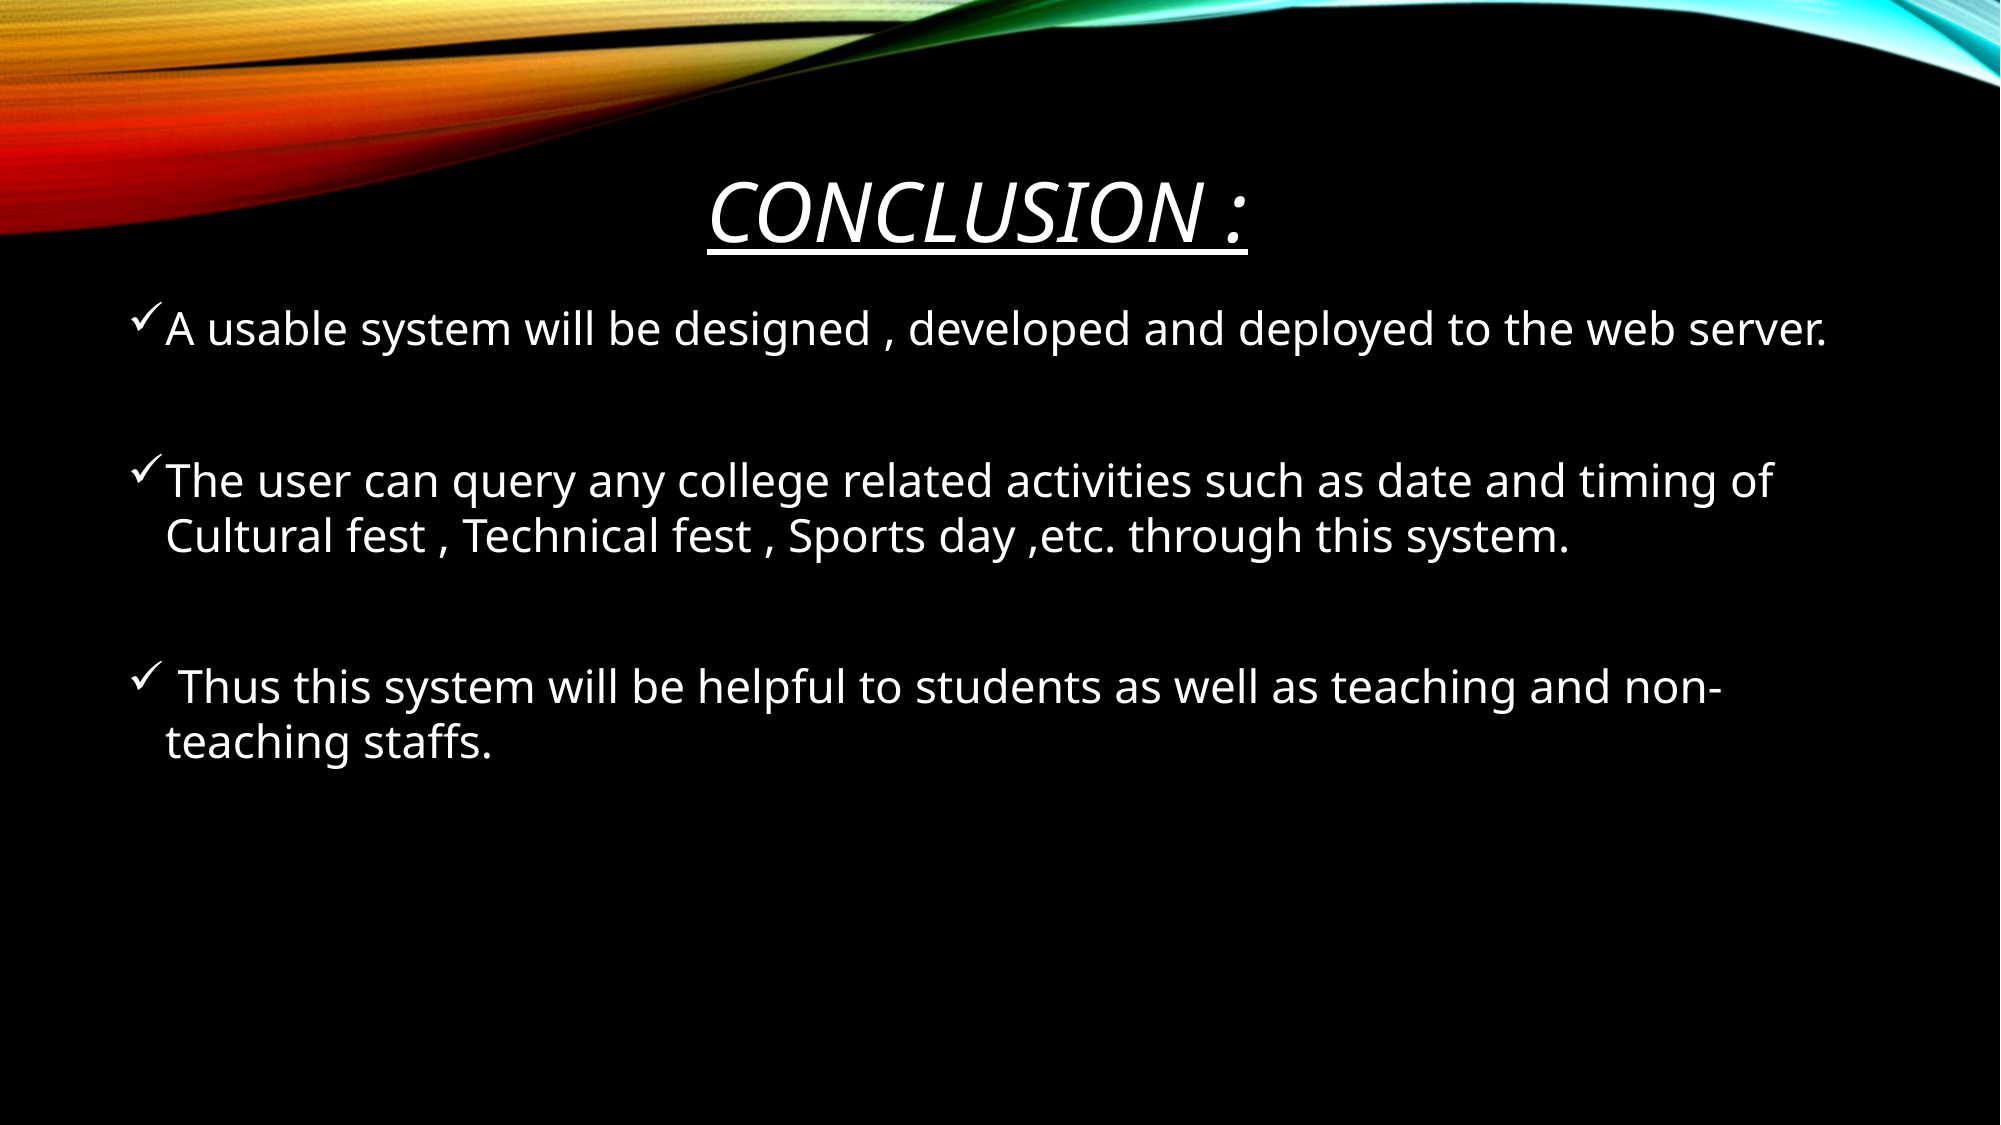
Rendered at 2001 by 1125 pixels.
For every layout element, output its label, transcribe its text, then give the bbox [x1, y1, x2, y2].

title Conclusion : [474, 125, 1263, 292]
picture [0, 0, 2000, 237]
list A usable system will be designed , developed and deployed to the web server. The user can query any college related activities such as date and timing of Cultural fest , Technical fest , Sports day ,etc. through this system. Thus this system will be helpful to students as well as teaching and non-teaching staffs. [112, 292, 1888, 1021]
